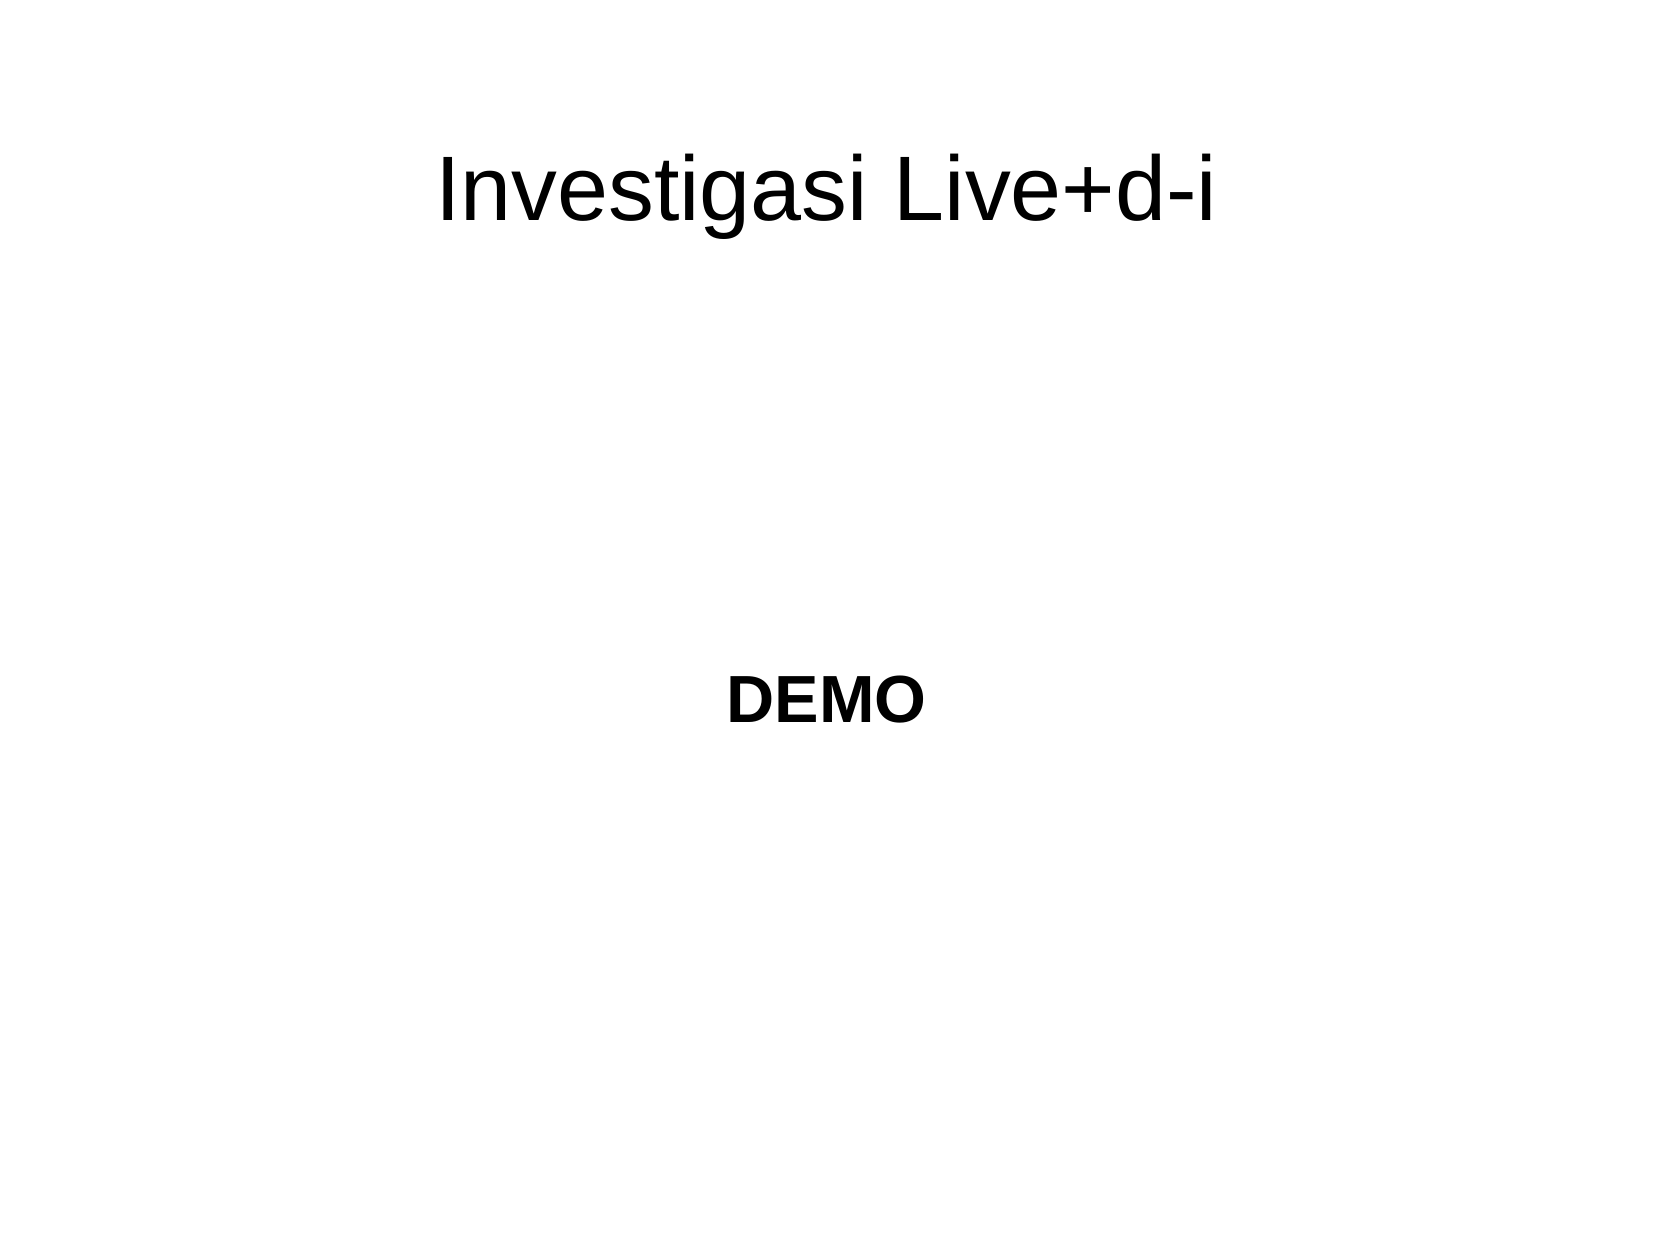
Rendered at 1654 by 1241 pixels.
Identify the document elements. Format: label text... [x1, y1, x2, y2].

subtitle DEMO [82, 290, 1571, 1109]
title Investigasi Live+d-i [82, 84, 1571, 290]
